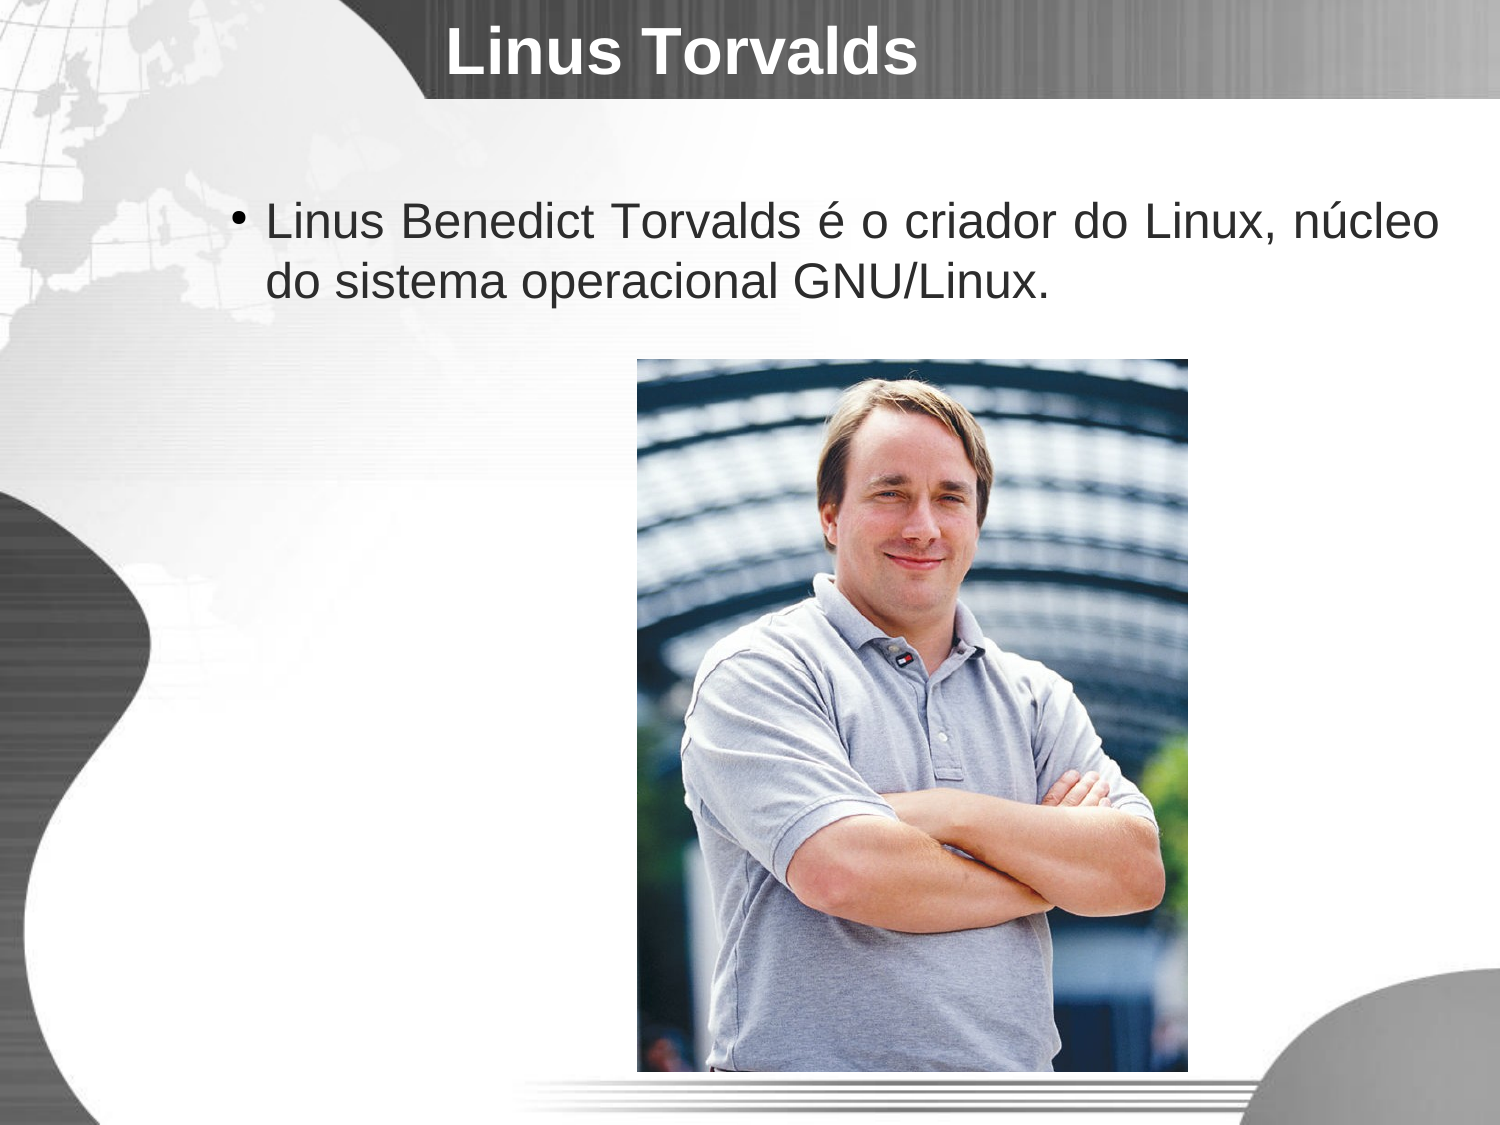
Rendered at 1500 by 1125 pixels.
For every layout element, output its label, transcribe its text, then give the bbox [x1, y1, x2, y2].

title Linus Torvalds [430, 0, 1489, 97]
list Linus Benedict Torvalds é o criador do Linux, núcleo do sistema operacional GNU/Linux. [159, 181, 1468, 573]
picture [0, 0, 1500, 1125]
